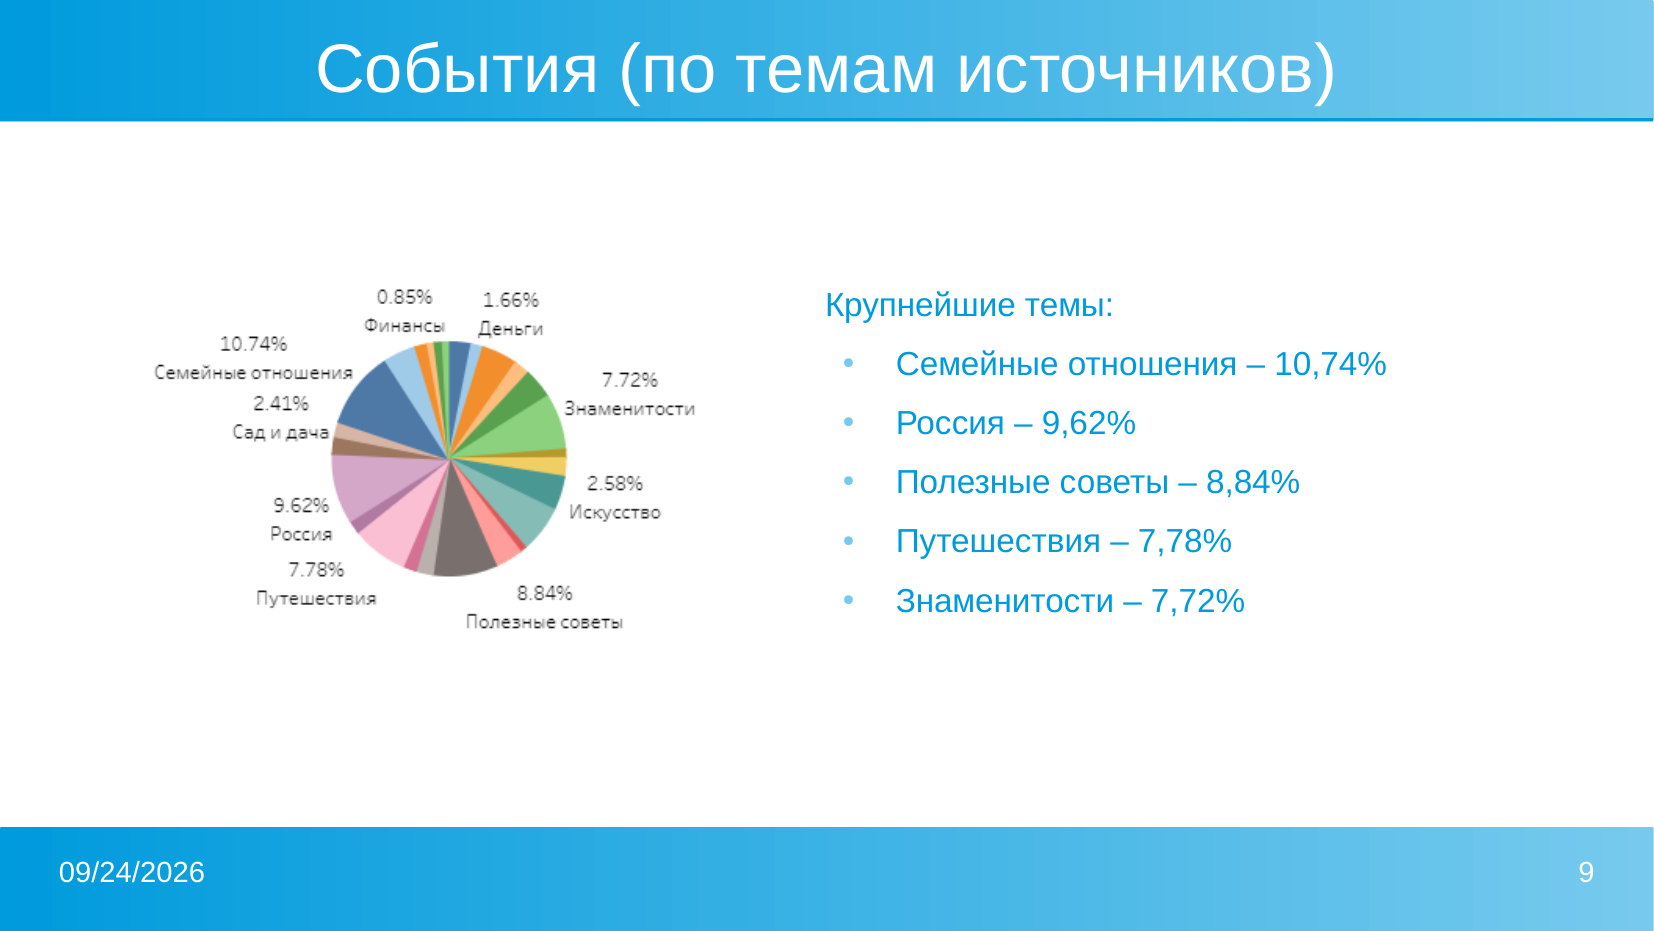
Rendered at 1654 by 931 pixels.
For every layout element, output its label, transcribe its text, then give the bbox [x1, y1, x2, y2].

title События (по темам источников) [59, 29, 1595, 108]
picture [112, 224, 757, 699]
list Крупнейшие темы: Семейные отношения – 10,74% Россия – 9,62% Полезные советы – 8,84% Путешествия – 7,78% Знаменитости – 7,72% [825, 187, 1538, 713]
